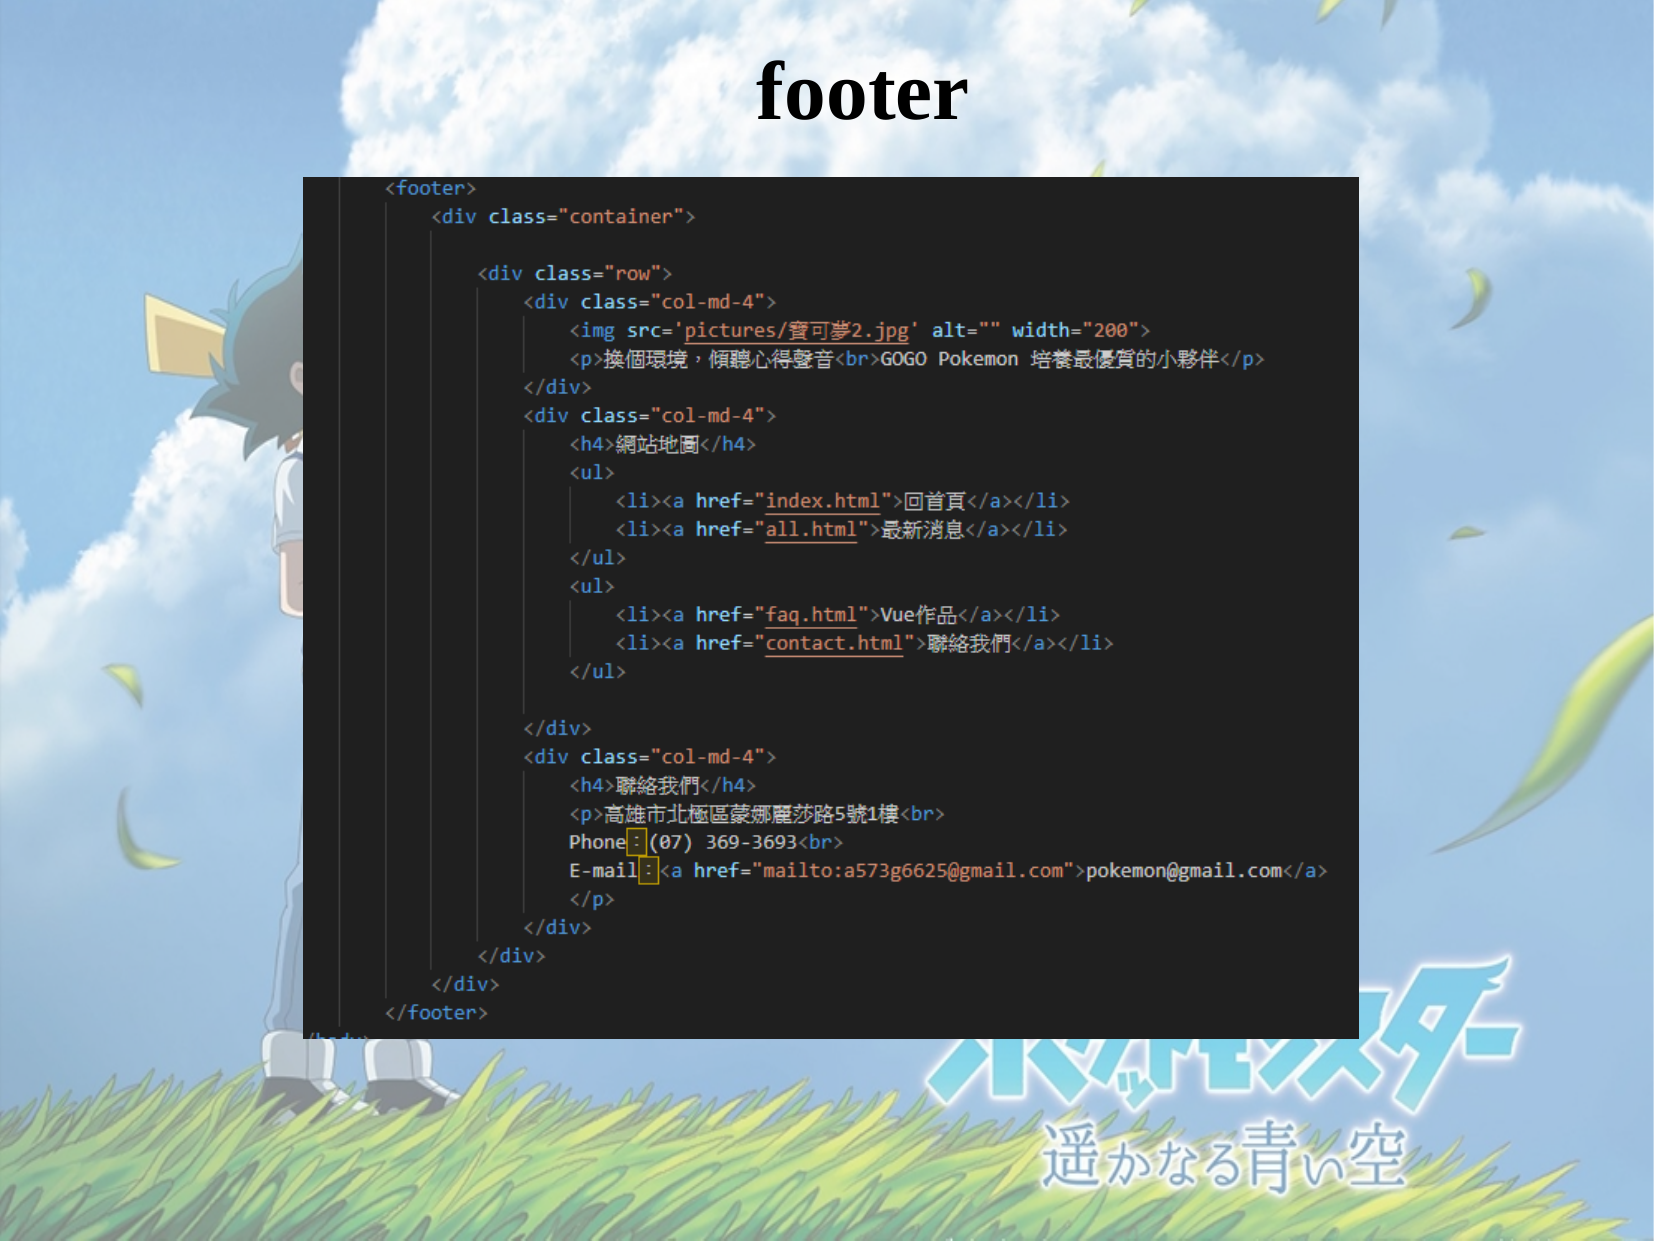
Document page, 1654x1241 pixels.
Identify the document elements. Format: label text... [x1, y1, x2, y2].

text_box footer [154, 38, 1572, 146]
picture [303, 177, 1359, 1039]
